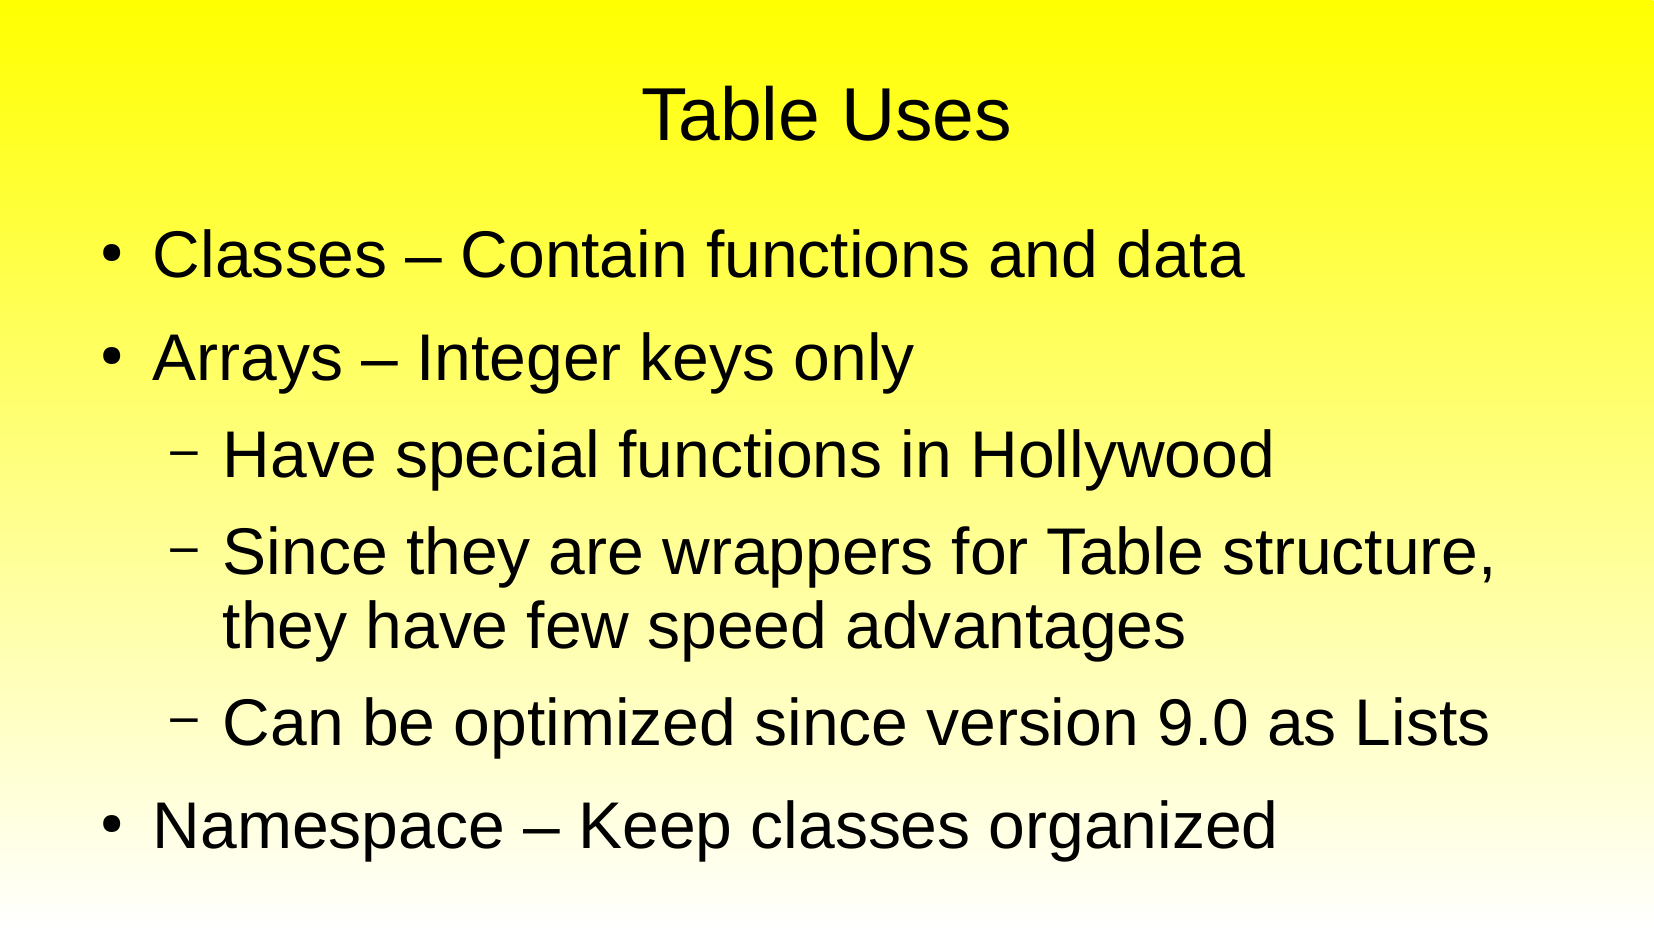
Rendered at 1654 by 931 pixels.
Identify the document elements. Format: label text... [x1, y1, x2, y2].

title Table Uses [82, 37, 1571, 193]
list Classes – Contain functions and data Arrays – Integer keys only Have special functions in Hollywood Since they are wrappers for Table structure, they have few speed advantages Can be optimized since version 9.0 as Lists Namespace – Keep classes organized [82, 217, 1571, 863]
